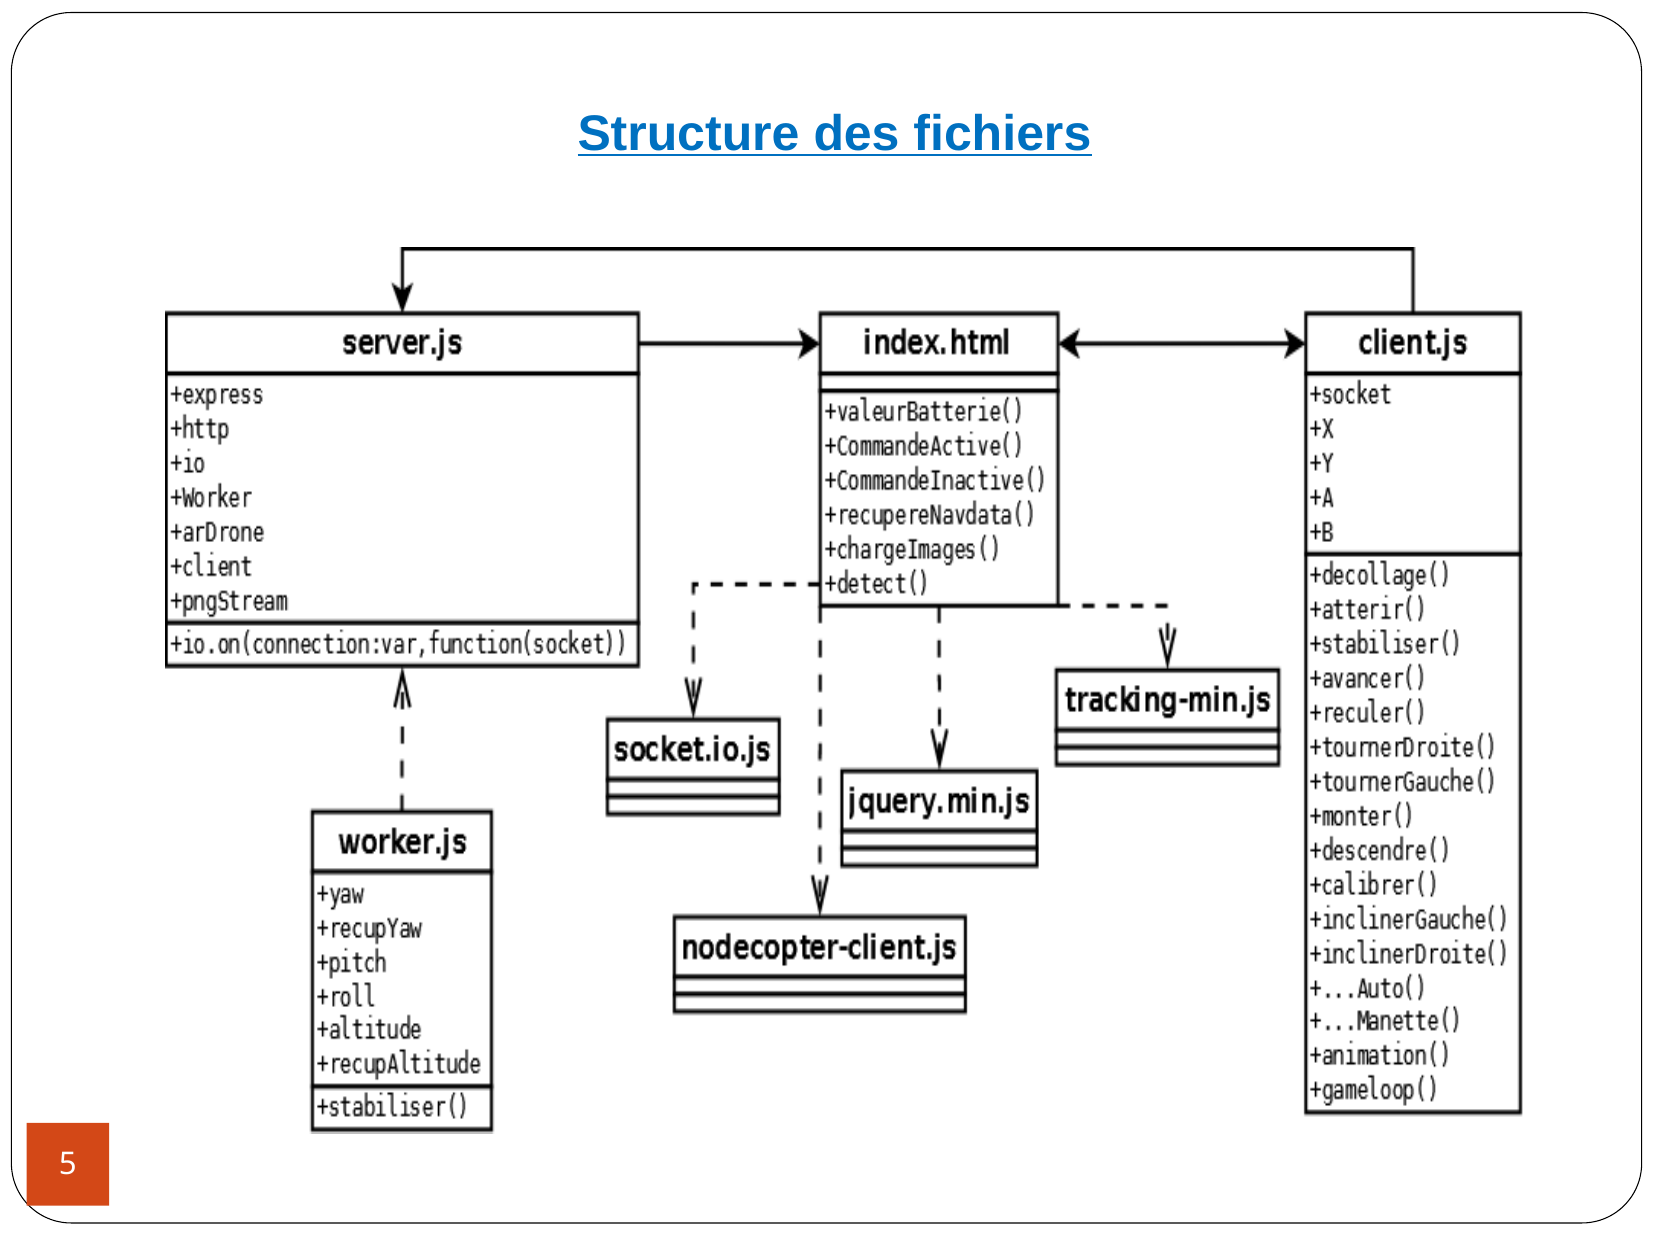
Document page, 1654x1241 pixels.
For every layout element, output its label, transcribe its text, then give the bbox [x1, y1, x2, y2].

text_box <numéro> [26, 1122, 110, 1206]
text_box Structure des fichiers [560, 98, 1110, 172]
picture [165, 247, 1524, 1134]
